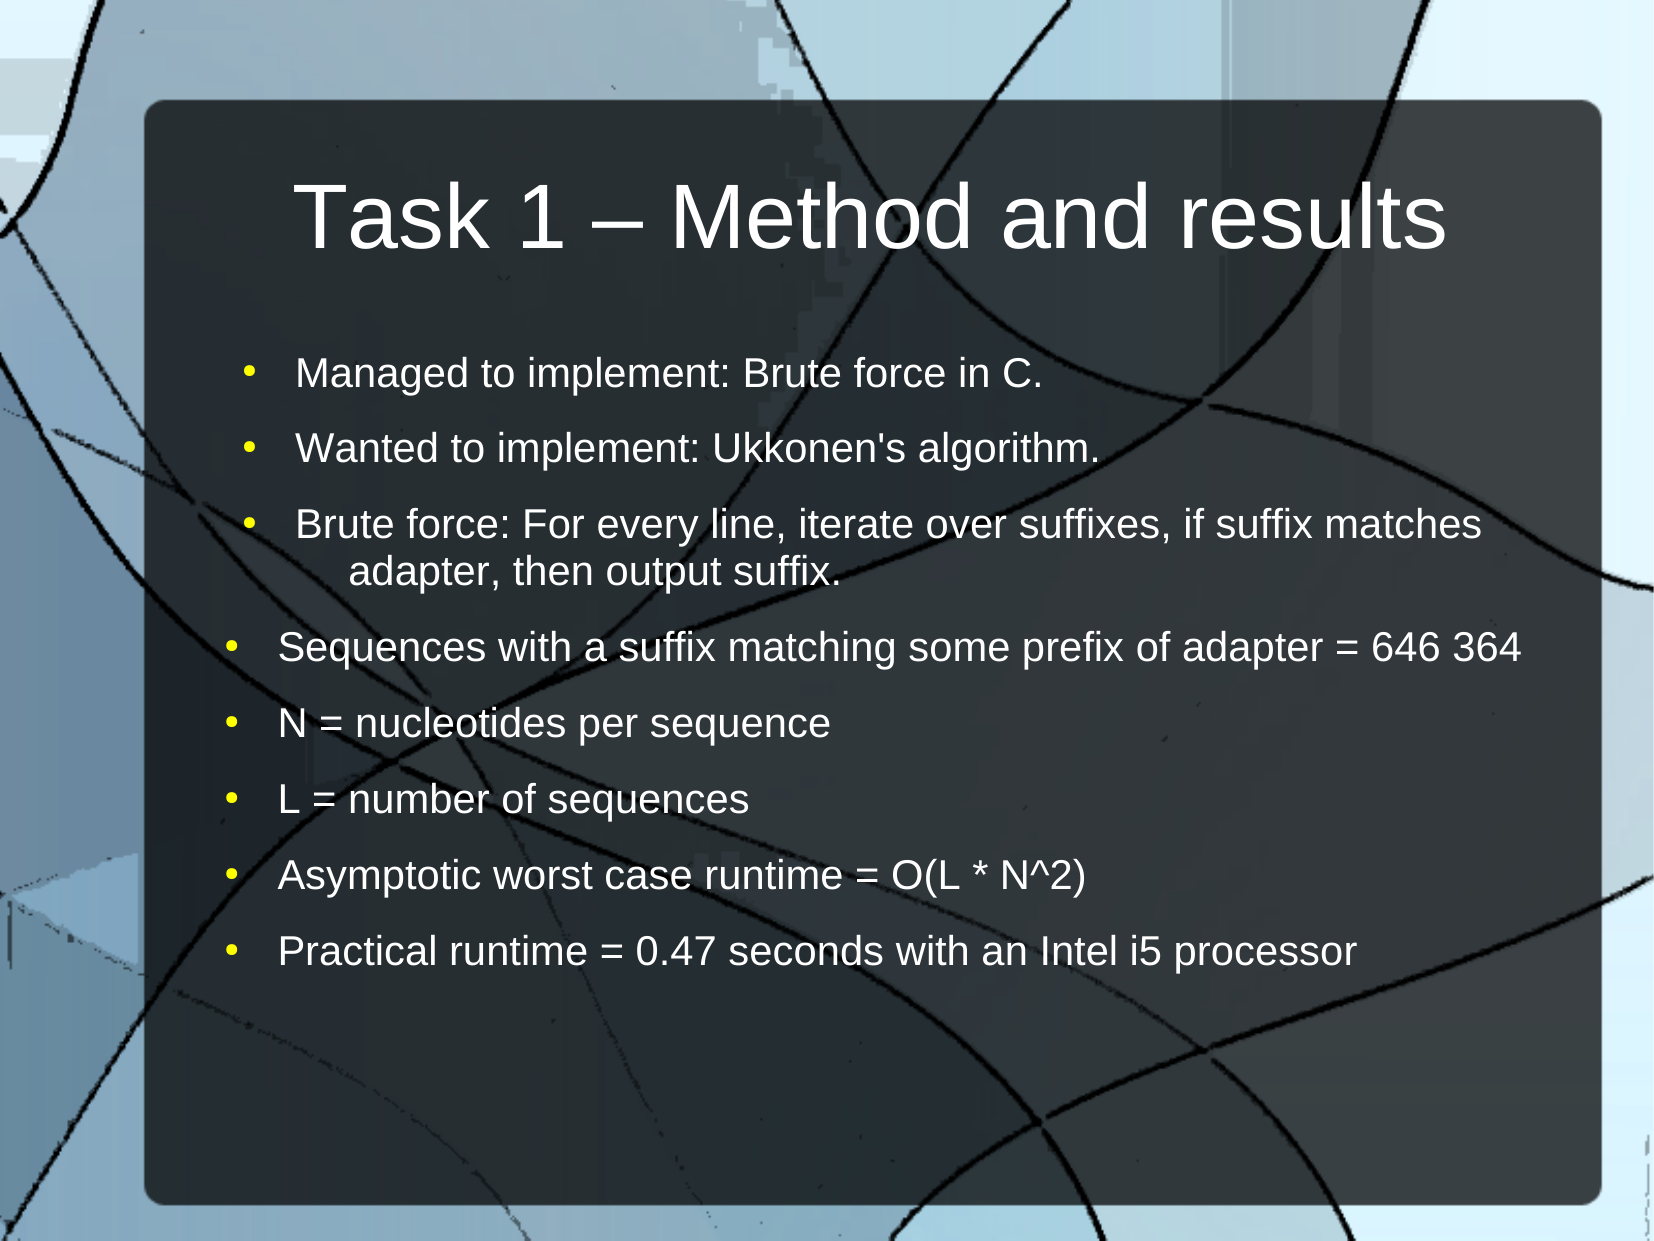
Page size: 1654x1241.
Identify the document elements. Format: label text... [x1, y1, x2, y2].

title Task 1 – Method and results [159, 108, 1583, 325]
picture [0, 0, 1654, 1241]
list Managed to implement: Brute force in C. Wanted to implement: Ukkonen's algorithm. Brute force: For every line, iterate over suffixes, if suffix matches adapter, then output suffix. Sequences with a suffix matching some prefix of adapter = 646 364 N = nucleotides per sequence L = number of sequences Asymptotic worst case runtime = O(L * N^2) Practical runtime = 0.47 seconds with an Intel i5 processor [206, 349, 1571, 1069]
